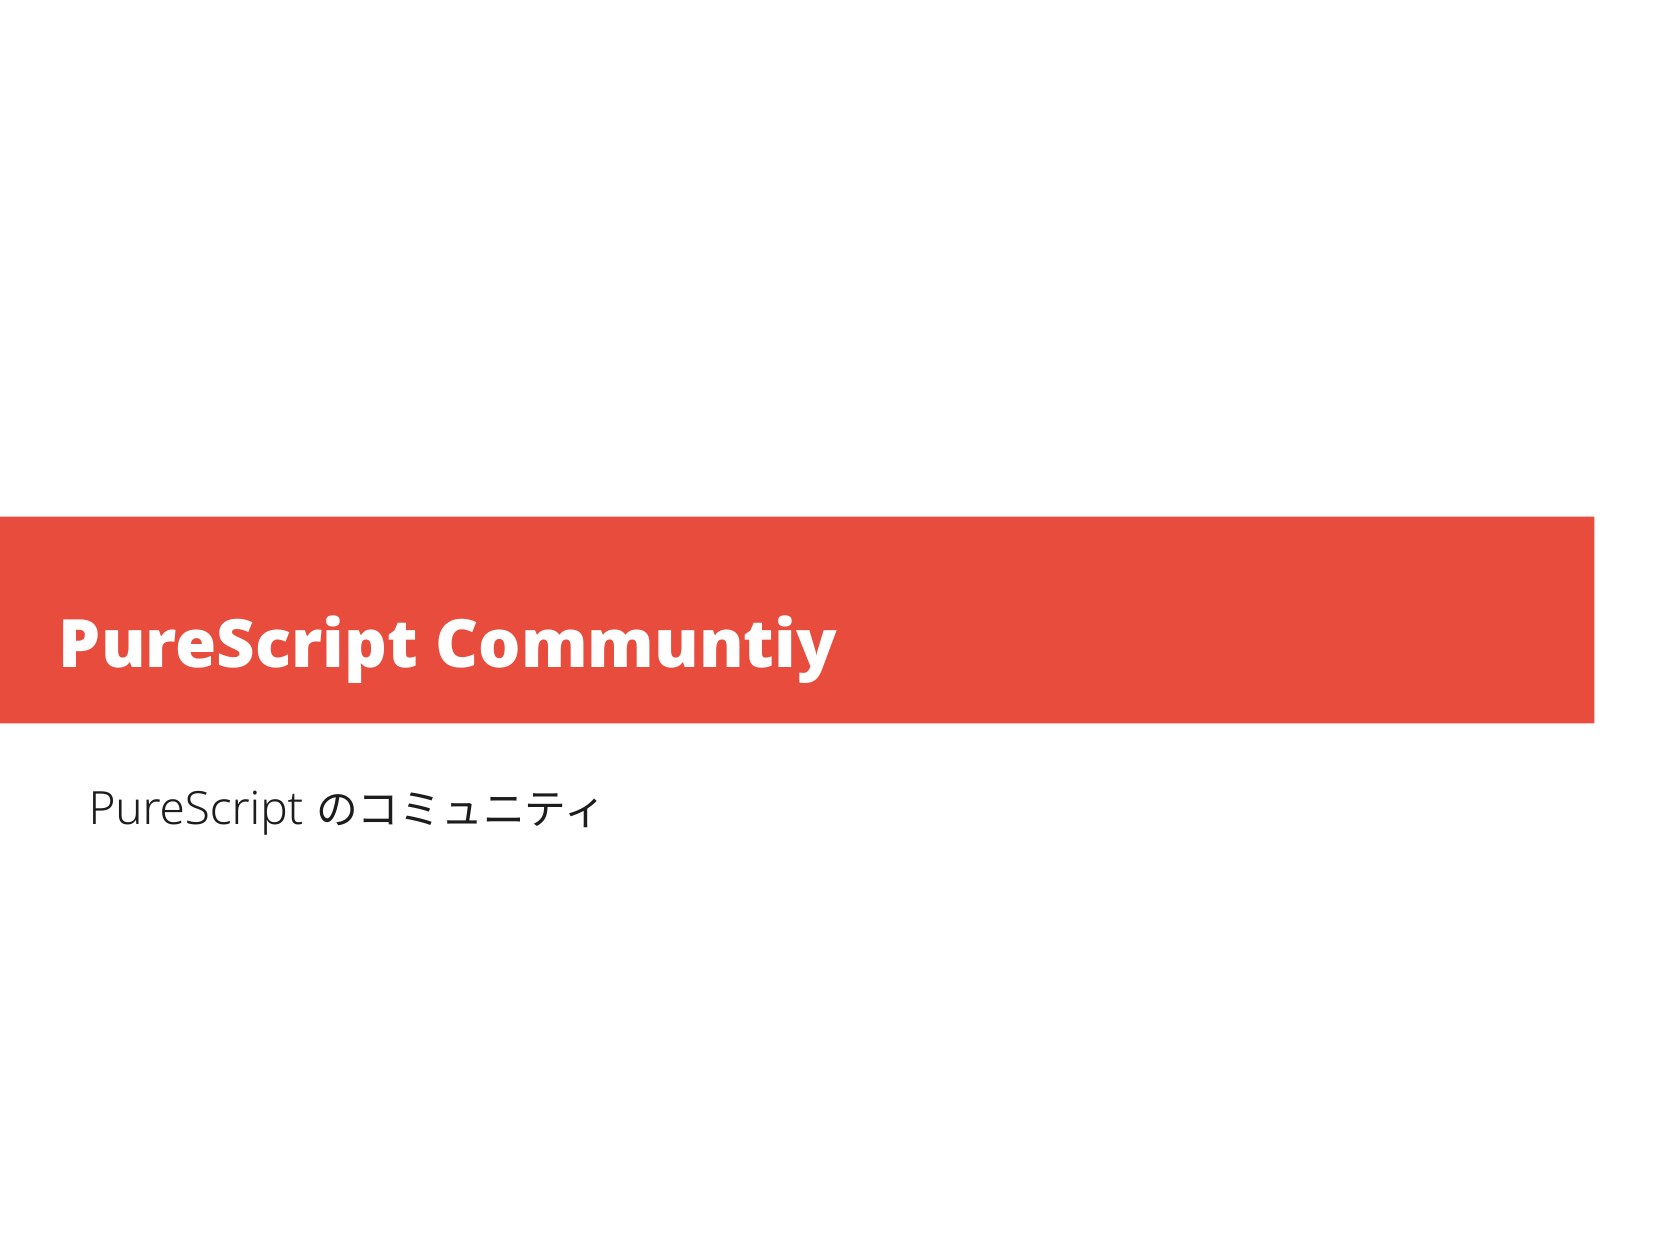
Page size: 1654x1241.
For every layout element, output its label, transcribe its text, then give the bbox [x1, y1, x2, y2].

subtitle PureScriptのコミュニティ [88, 775, 1595, 1174]
title PureScript Communtiy [59, 553, 1595, 687]
